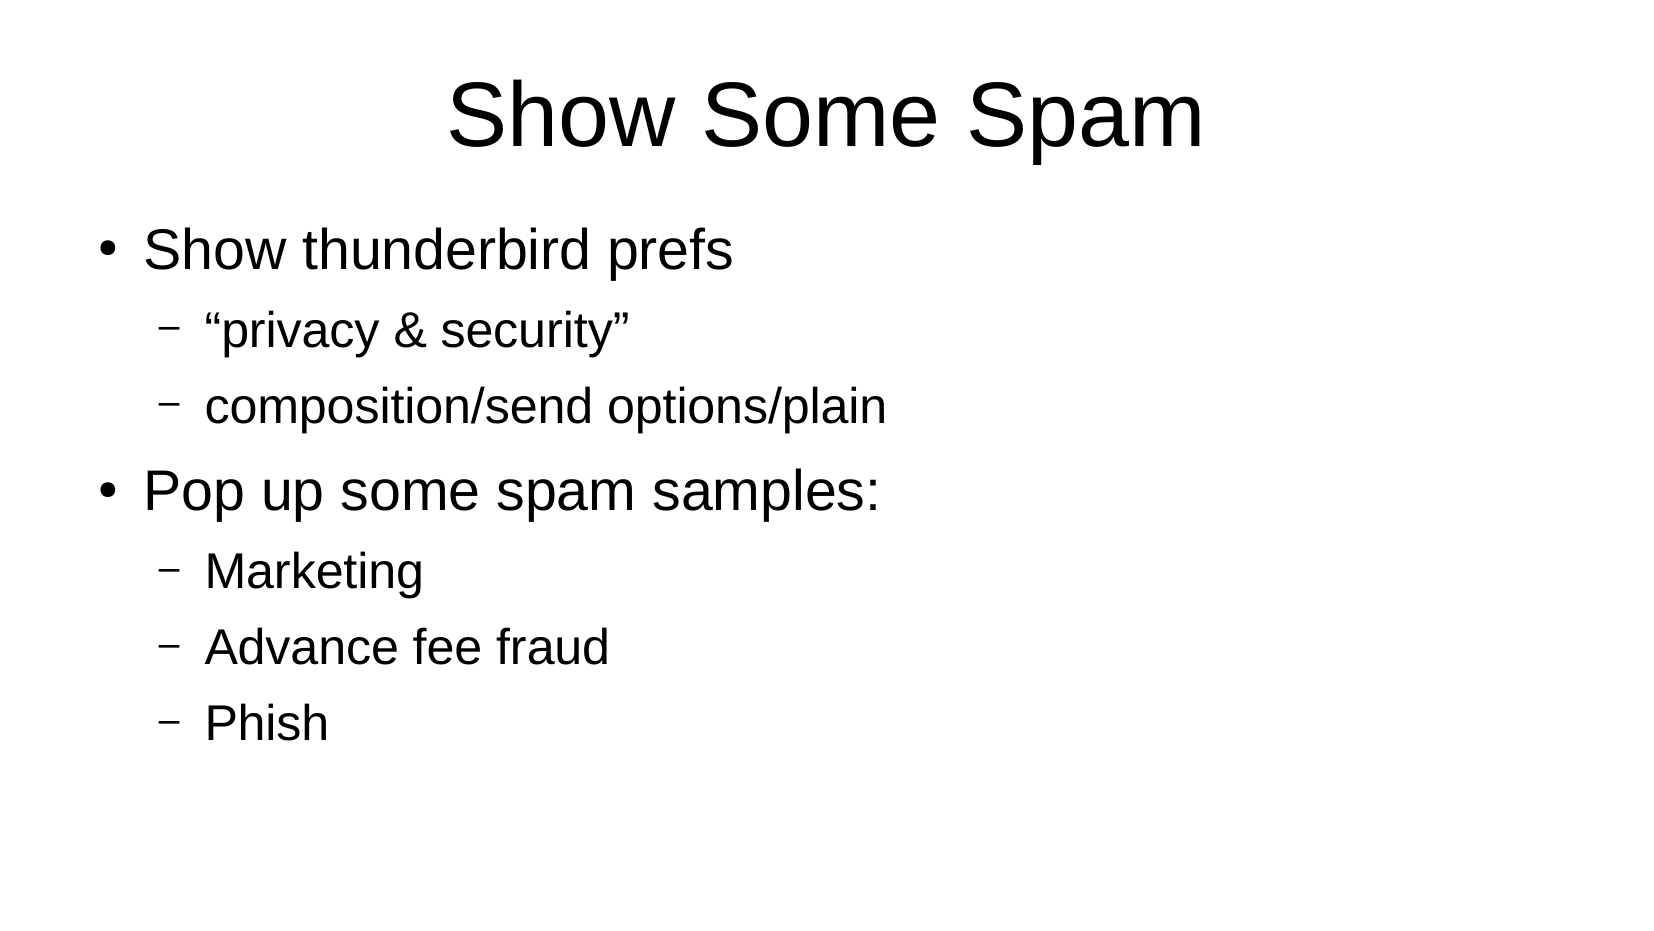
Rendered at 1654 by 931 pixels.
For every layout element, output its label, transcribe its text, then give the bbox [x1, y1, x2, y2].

title Show Some Spam [82, 37, 1571, 193]
list Show thunderbird prefs “privacy & security” composition/send options/plain Pop up some spam samples: Marketing Advance fee fraud Phish [82, 217, 1571, 758]
